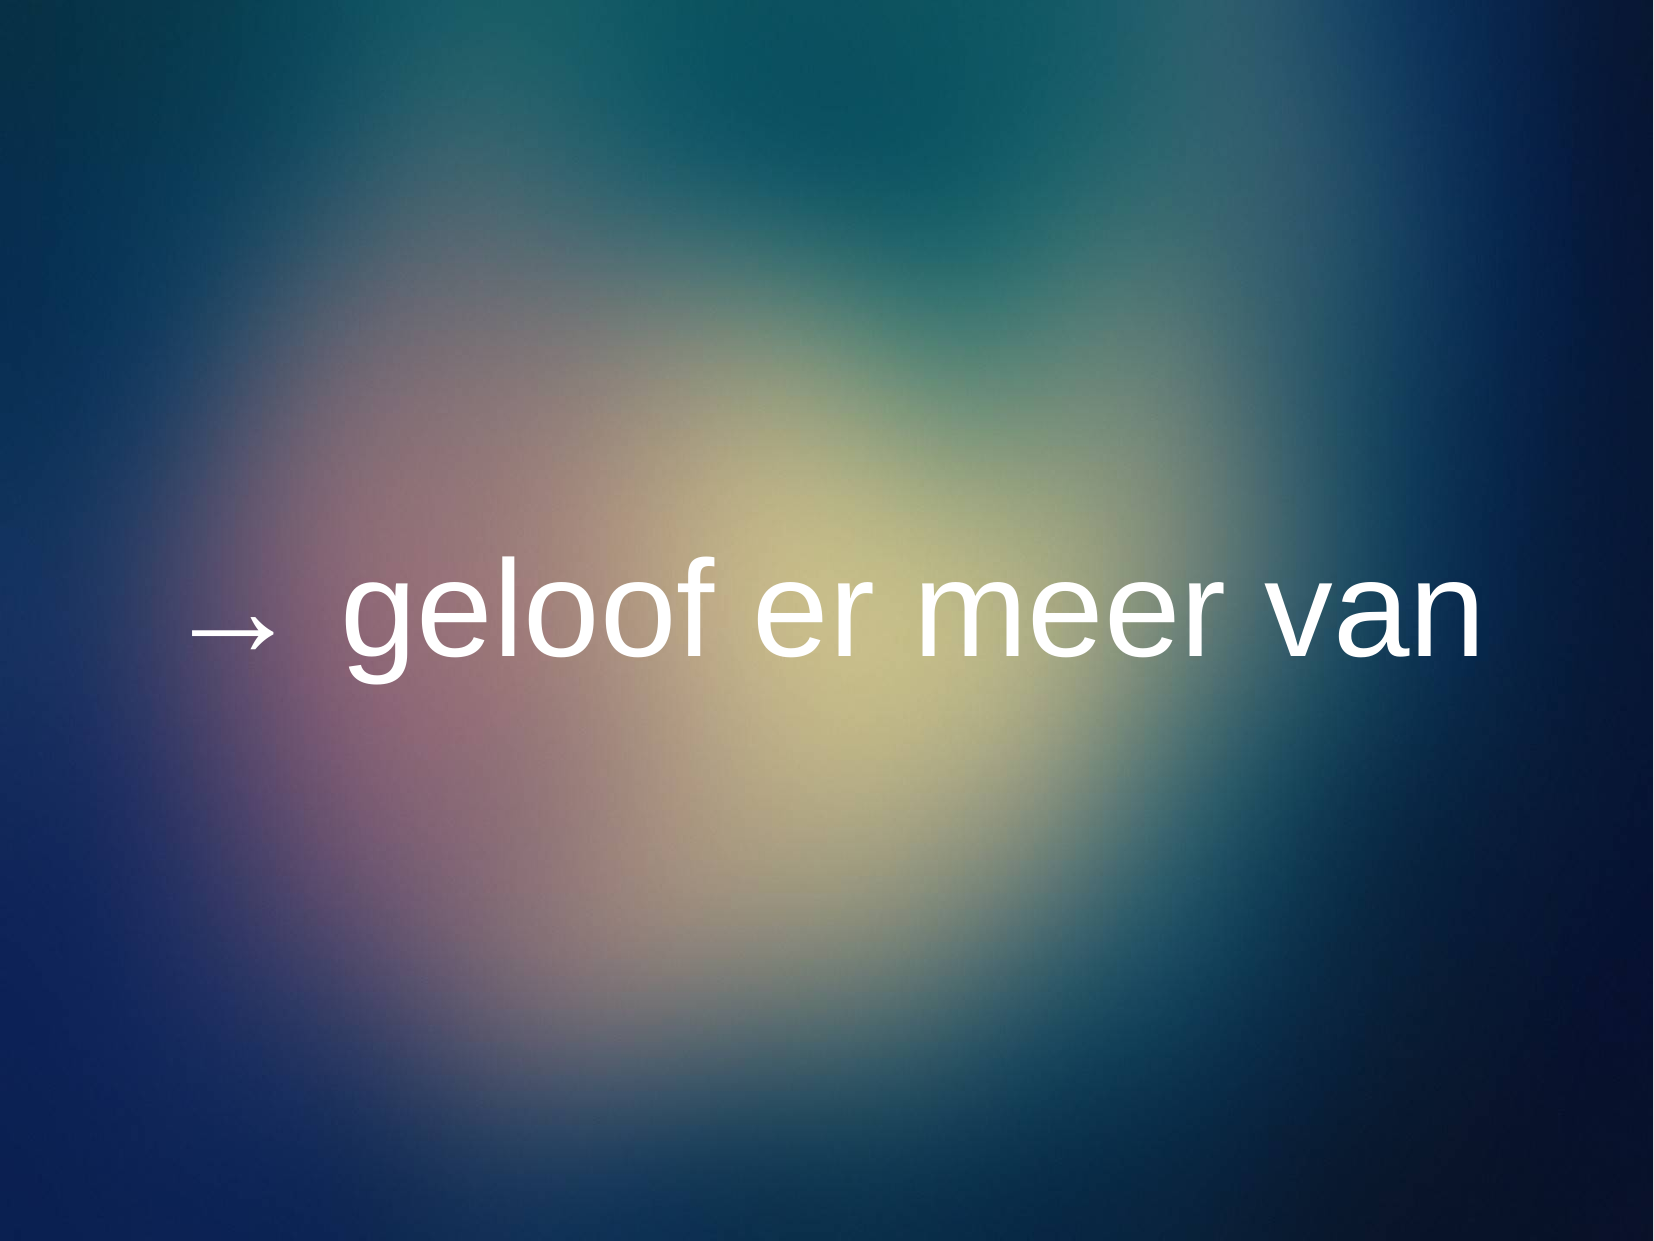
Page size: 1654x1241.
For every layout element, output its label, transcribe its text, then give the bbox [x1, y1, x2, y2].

picture [0, 0, 1654, 1241]
text_box → geloof er meer van [61, 525, 1591, 848]
